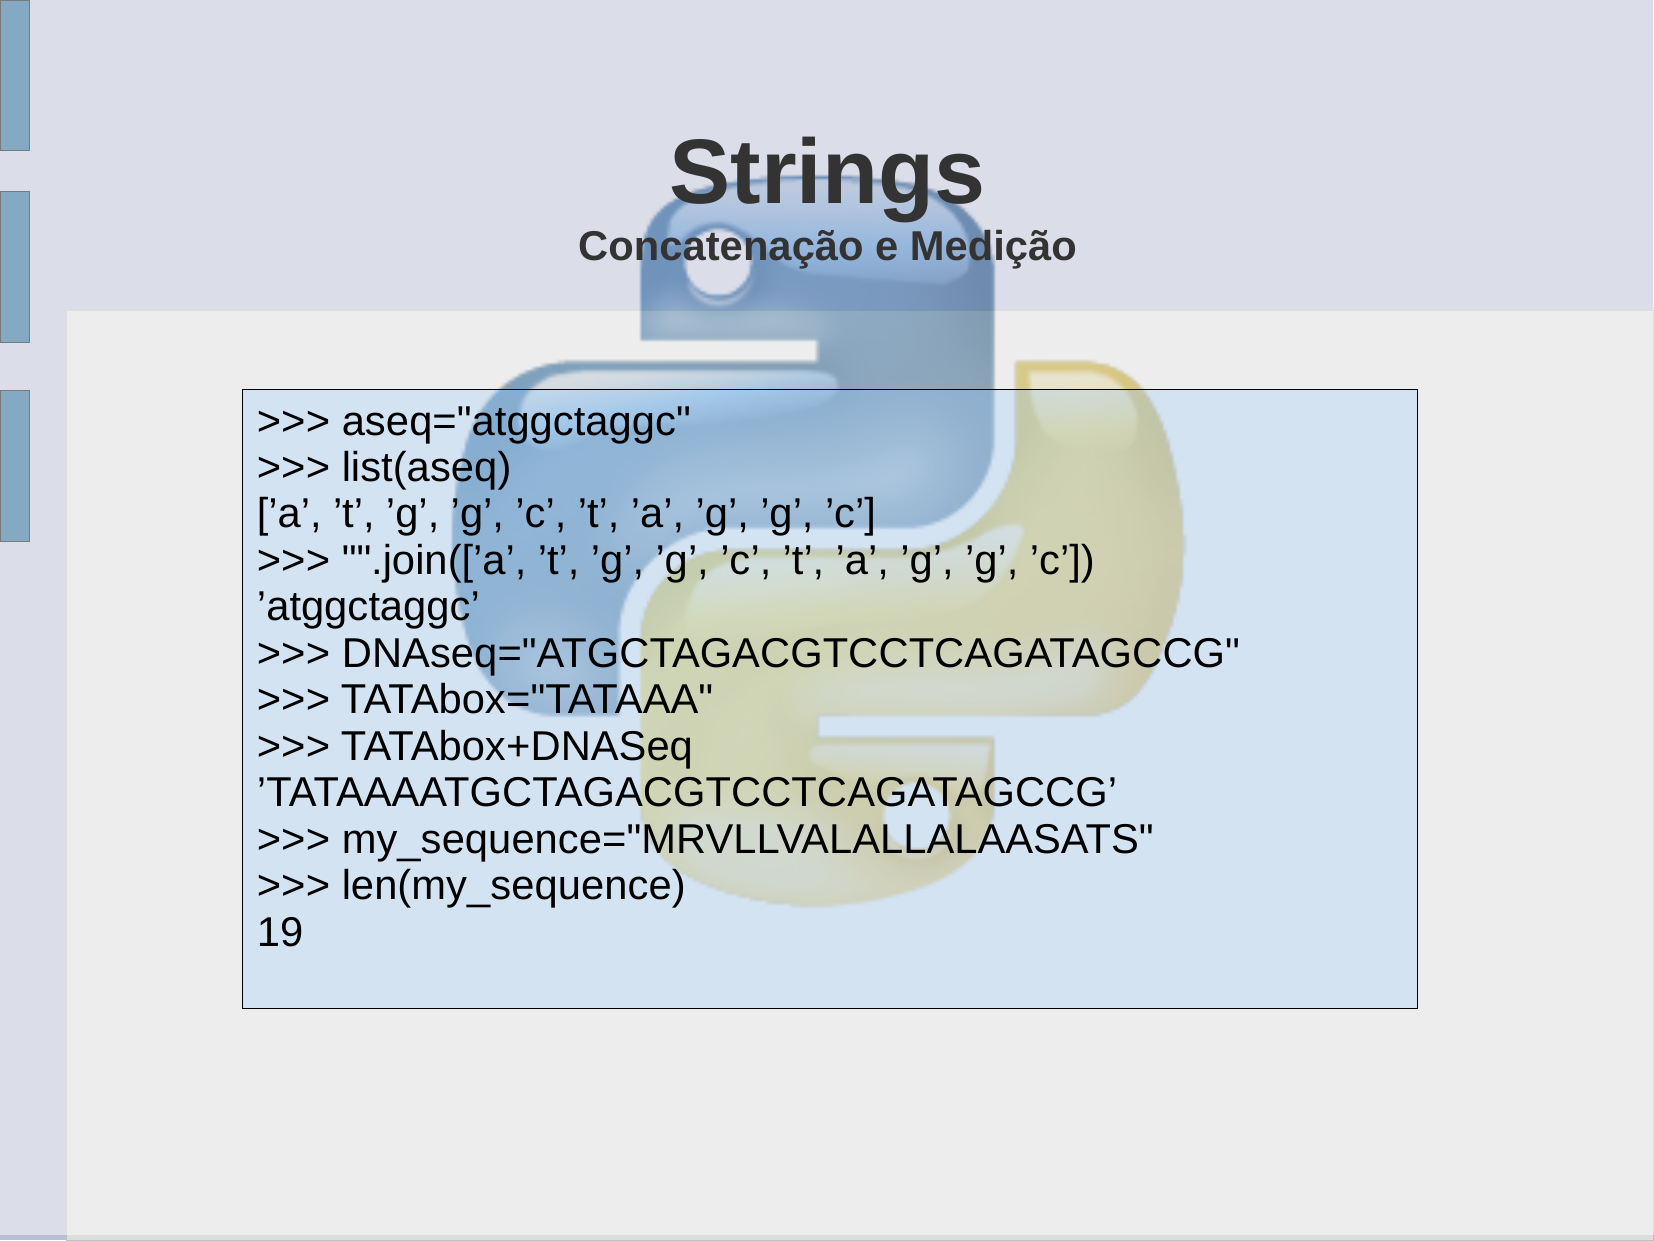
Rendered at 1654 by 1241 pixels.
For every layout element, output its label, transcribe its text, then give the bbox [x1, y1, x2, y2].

text_box >>> aseq="atggctaggc" >>> list(aseq) [’a’, ’t’, ’g’, ’g’, ’c’, ’t’, ’a’, ’g’, ’g’, ’c’] >>> "".join([’a’, ’t’, ’g’, ’g’, ’c’, ’t’, ’a’, ’g’, ’g’, ’c’]) ’atggctaggc’ >>> DNAseq="ATGCTAGACGTCCTCAGATAGCCG" >>> TATAbox="TATAAA" >>> TATAbox+DNASeq ’TATAAAATGCTAGACGTCCTCAGATAGCCG’ >>> my_sequence="MRVLLVALALLALAASATS" >>> len(my_sequence) 19 [242, 389, 1418, 1009]
picture [0, 0, 1654, 1235]
title Strings Concatenação e Medição [121, 91, 1534, 299]
